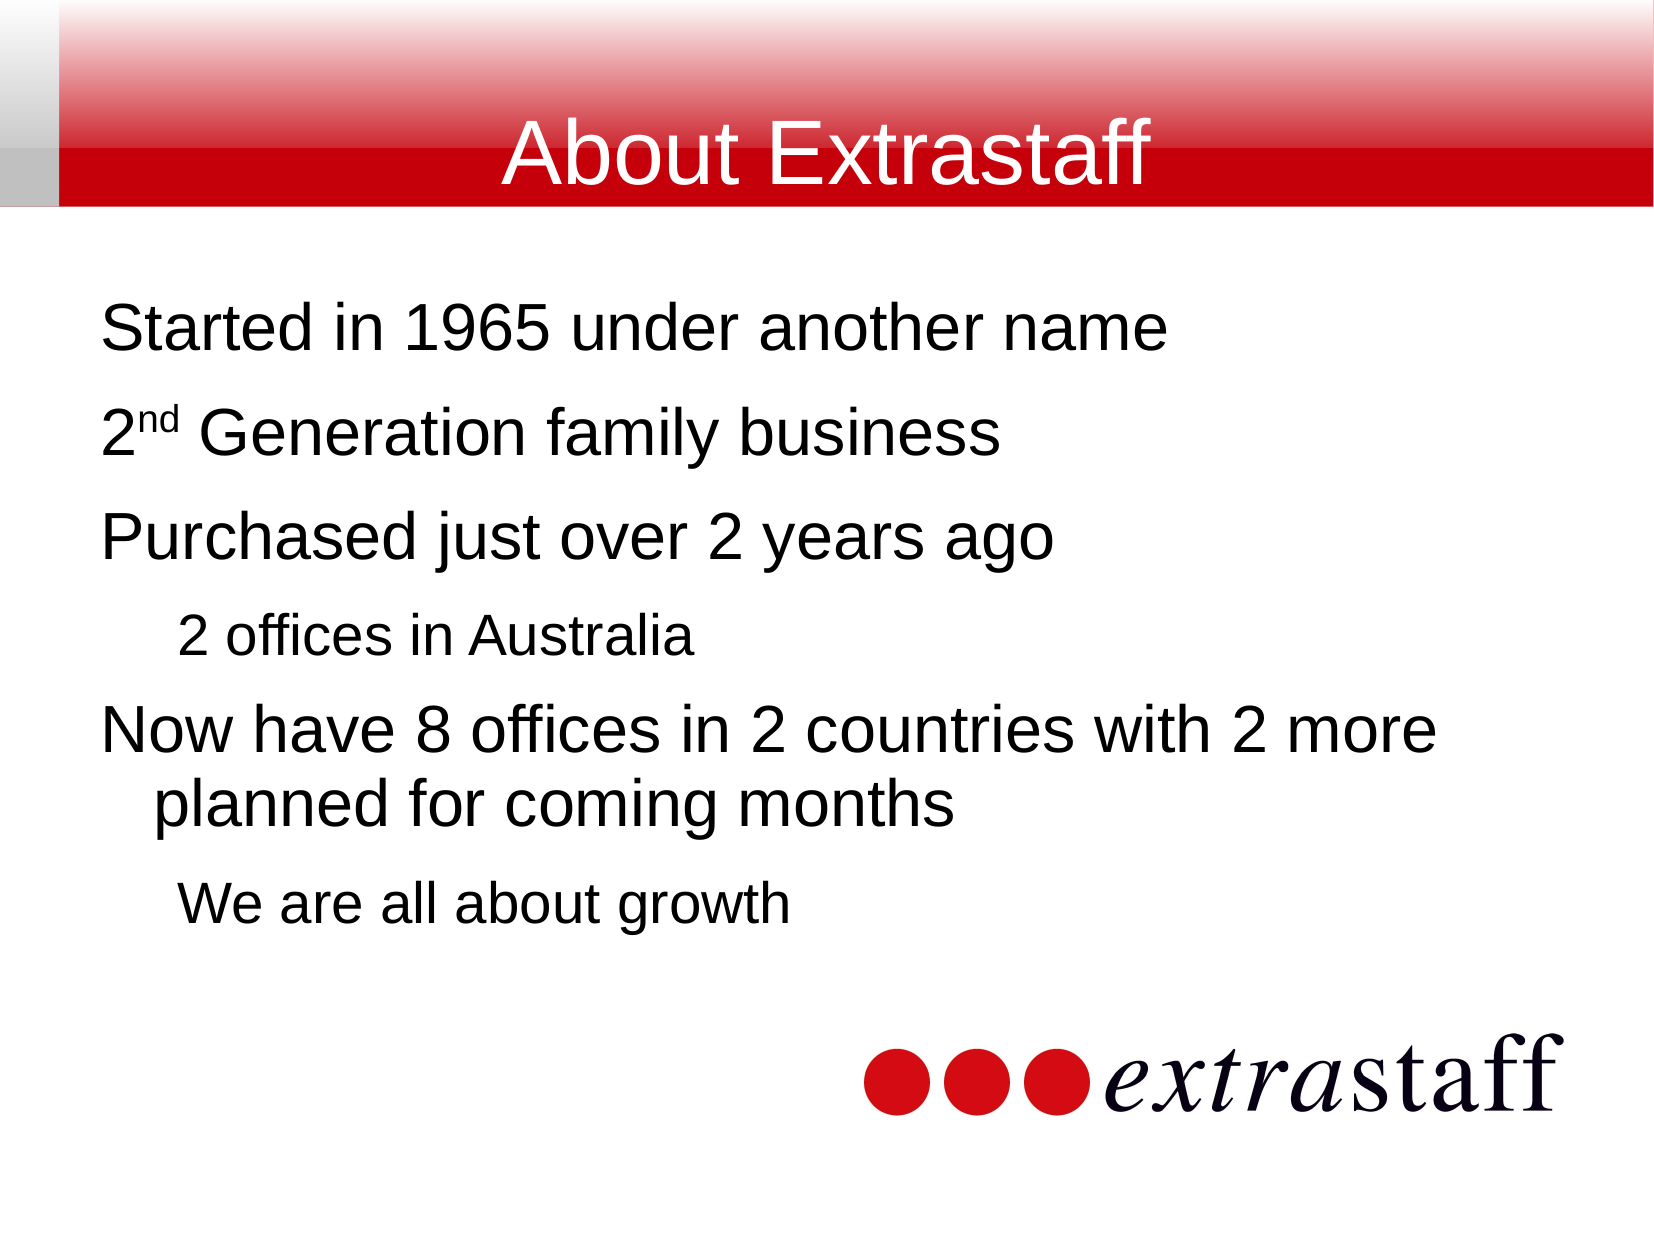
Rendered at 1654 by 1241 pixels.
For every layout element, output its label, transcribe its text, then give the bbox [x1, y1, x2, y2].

list Started in 1965 under another name 2nd Generation family business Purchased just over 2 years ago 2 offices in Australia Now have 8 offices in 2 countries with 2 more planned for coming months We are all about growth [82, 290, 1571, 1109]
picture [863, 1109, 1565, 1116]
title About Extrastaff [82, 49, 1571, 257]
